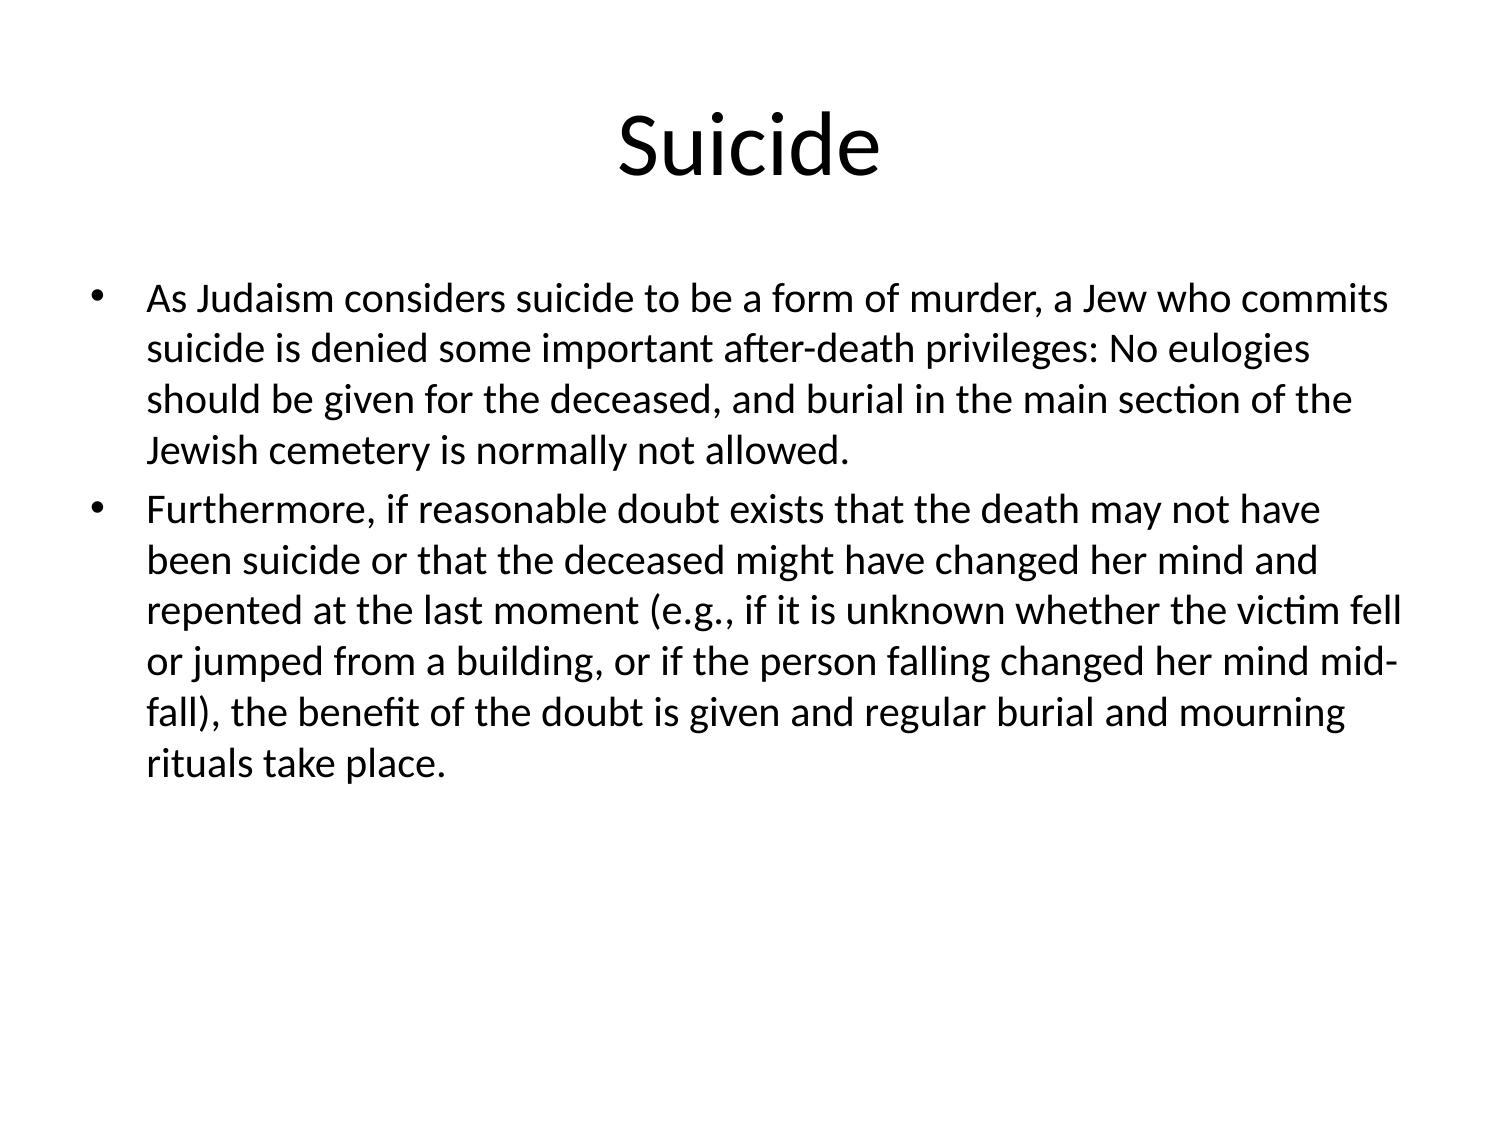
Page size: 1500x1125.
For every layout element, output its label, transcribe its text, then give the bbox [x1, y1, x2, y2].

list As Judaism considers suicide to be a form of murder, a Jew who commits suicide is denied some important after-death privileges: No eulogies should be given for the deceased, and burial in the main section of the Jewish cemetery is normally not allowed. Furthermore, if reasonable doubt exists that the death may not have been suicide or that the deceased might have changed her mind and repented at the last moment (e.g., if it is unknown whether the victim fell or jumped from a building, or if the person falling changed her mind mid-fall), the benefit of the doubt is given and regular burial and mourning rituals take place. [75, 262, 1425, 1005]
title Suicide [75, 45, 1425, 233]
